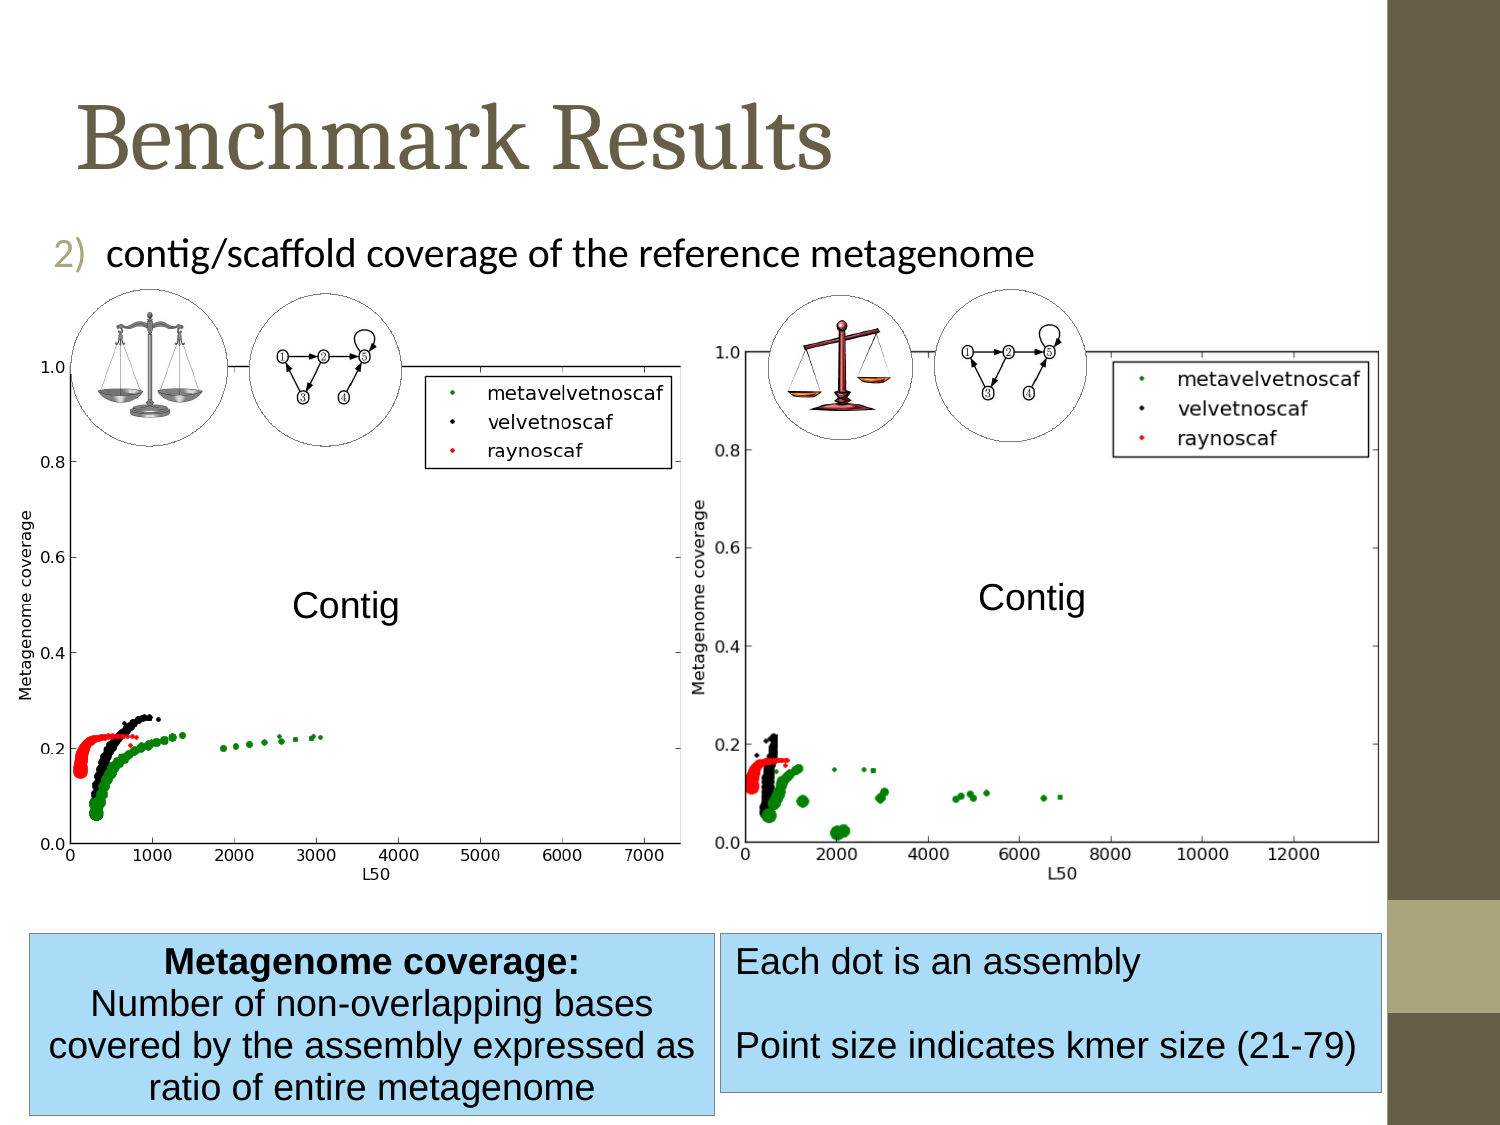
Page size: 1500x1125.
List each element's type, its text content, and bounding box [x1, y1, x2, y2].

text_box Metagenome coverage: Number of non-overlapping bases covered by the assembly expressed as ratio of entire metagenome [29, 933, 715, 1116]
text_box [768, 295, 913, 440]
picture [954, 321, 1066, 410]
picture [11, 307, 35, 903]
picture [787, 320, 891, 411]
picture [269, 326, 381, 414]
text_box [934, 289, 1087, 442]
title Benchmark Results [75, 82, 1326, 195]
text_box [70, 289, 228, 447]
text_box Each dot is an assembly Point size indicates kmer size (21-79) [720, 933, 1382, 1093]
picture [97, 311, 203, 418]
text_box [249, 293, 402, 447]
list contig/scaﬀold coverage of the reference metagenome [35, 236, 1382, 1063]
